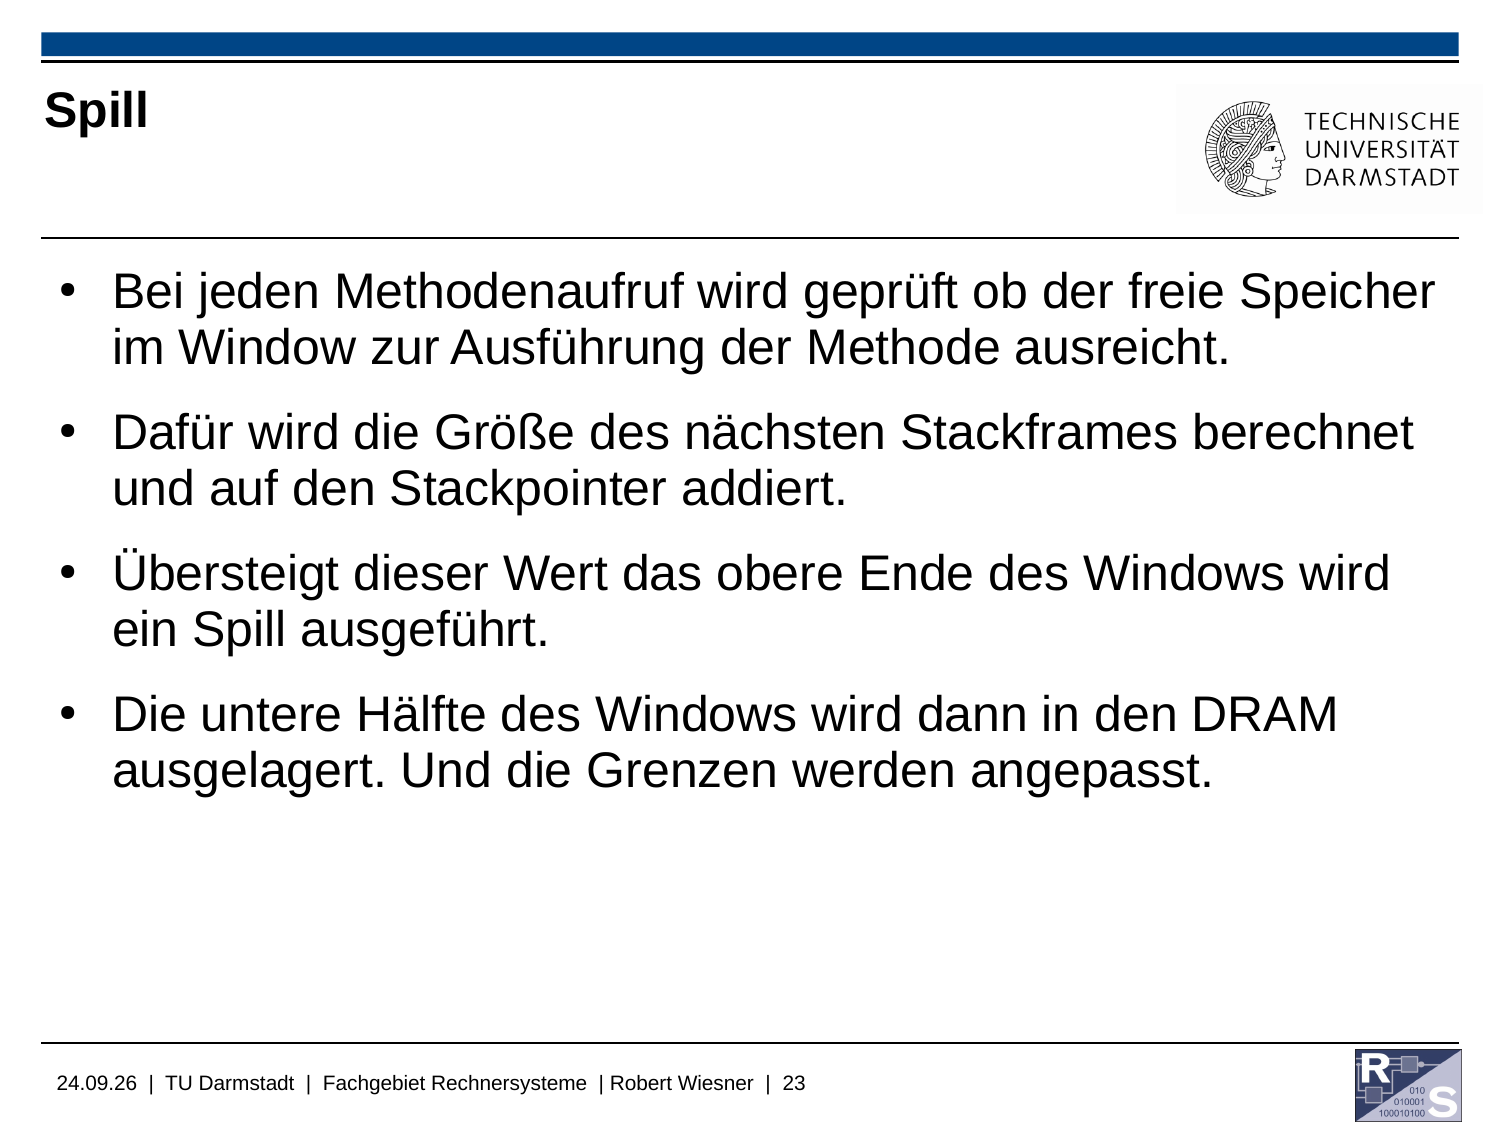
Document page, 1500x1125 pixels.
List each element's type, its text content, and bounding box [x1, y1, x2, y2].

list Bei jeden Methodenaufruf wird geprüft ob der freie Speicher im Window zur Ausführung der Methode ausreicht. Dafür wird die Größe des nächsten Stackframes berechnet und auf den Stackpointer addiert. Übersteigt dieser Wert das obere Ende des Windows wird ein Spill ausgeführt. Die untere Hälfte des Windows wird dann in den DRAM ausgelagert. Und die Grenzen werden angepasst. [41, 263, 1455, 1032]
picture [1355, 1049, 1462, 1122]
title Spill [44, 35, 1134, 186]
